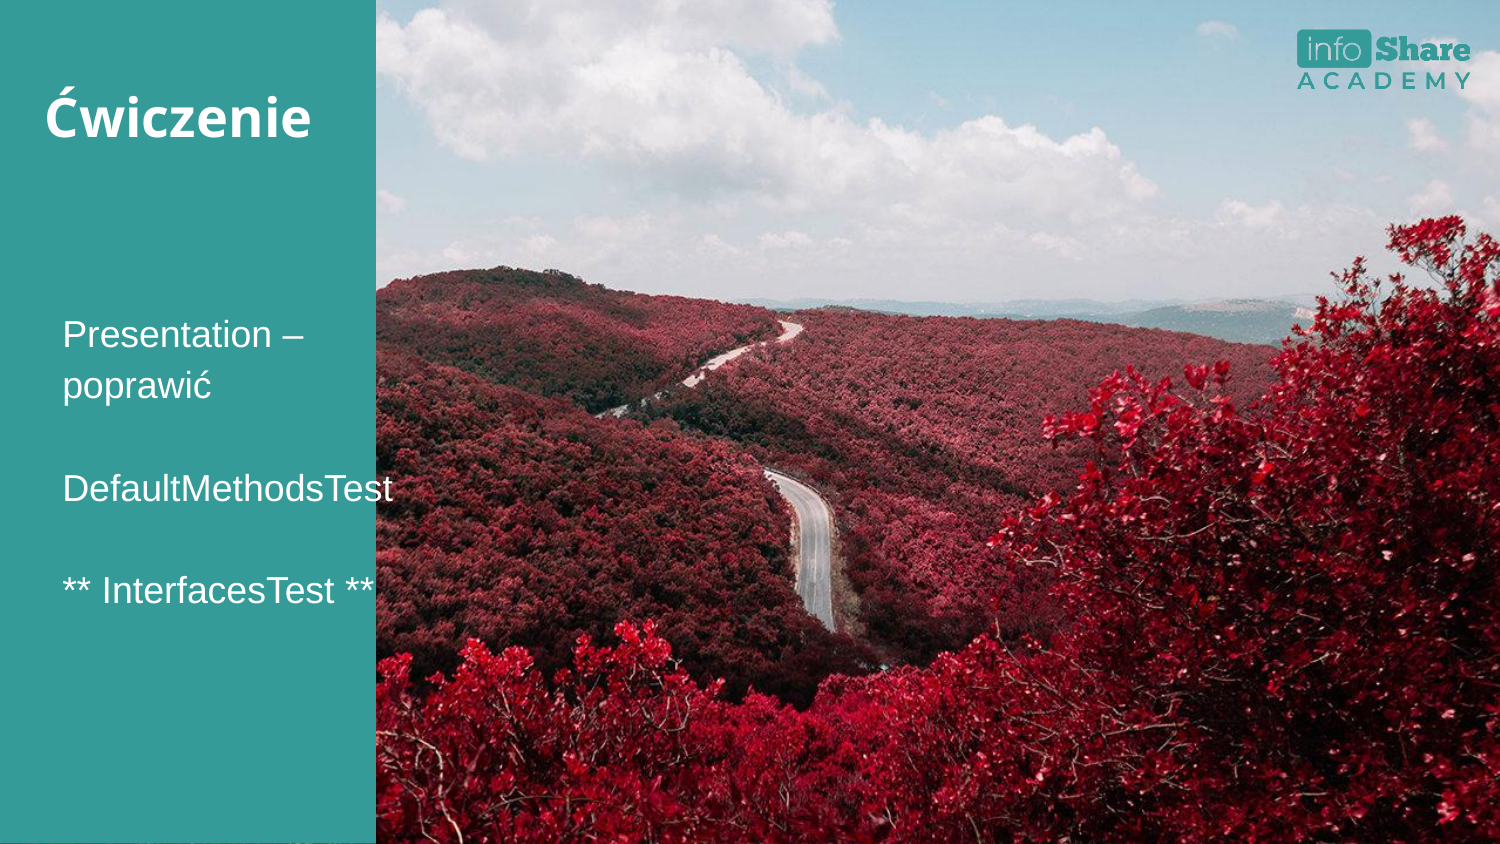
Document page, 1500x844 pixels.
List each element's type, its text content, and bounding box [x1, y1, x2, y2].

picture [376, 0, 1500, 844]
title Ćwiczenie [29, 59, 346, 165]
title Presentation – poprawić DefaultMethodsTest ** InterfacesTest ** [11, 165, 438, 626]
